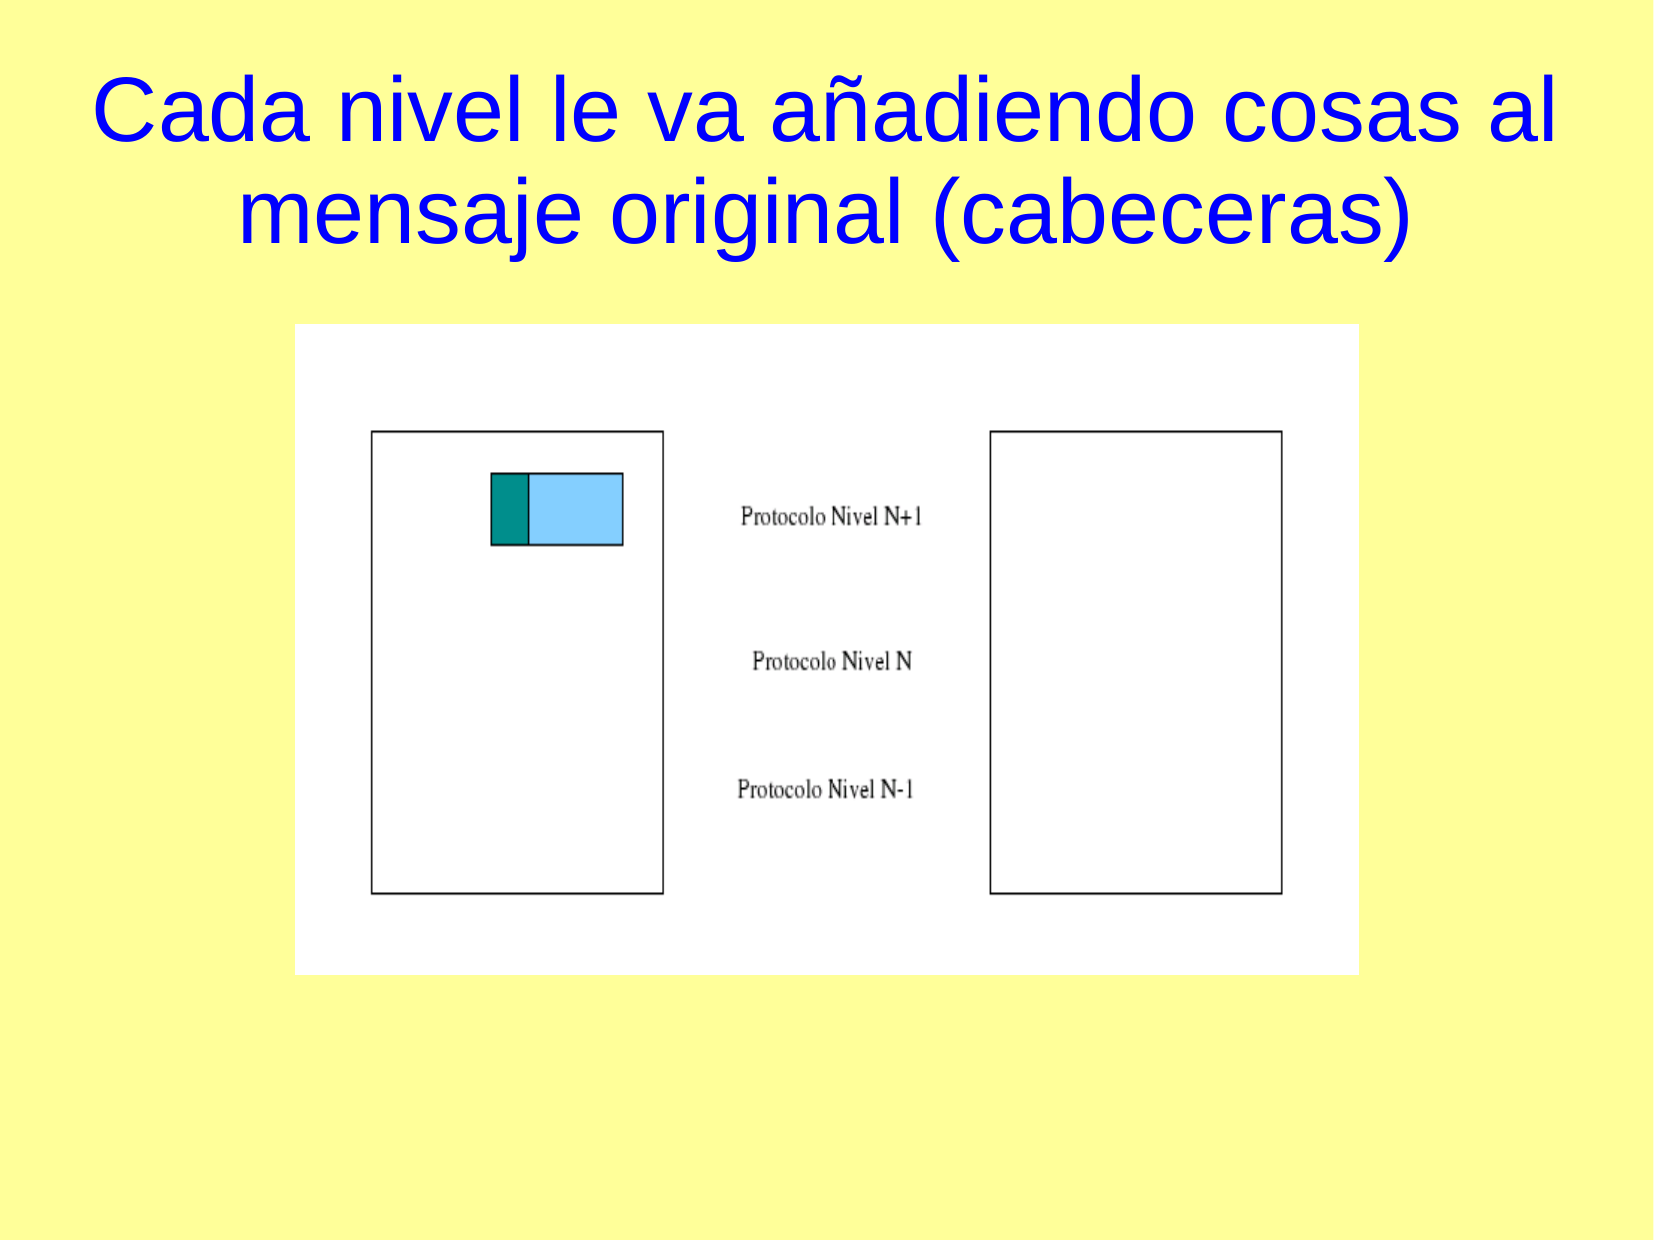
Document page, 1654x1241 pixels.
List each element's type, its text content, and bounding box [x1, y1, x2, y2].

title Cada nivel le va añadiendo cosas al mensaje original (cabeceras) [82, 56, 1571, 265]
picture [295, 324, 1359, 975]
